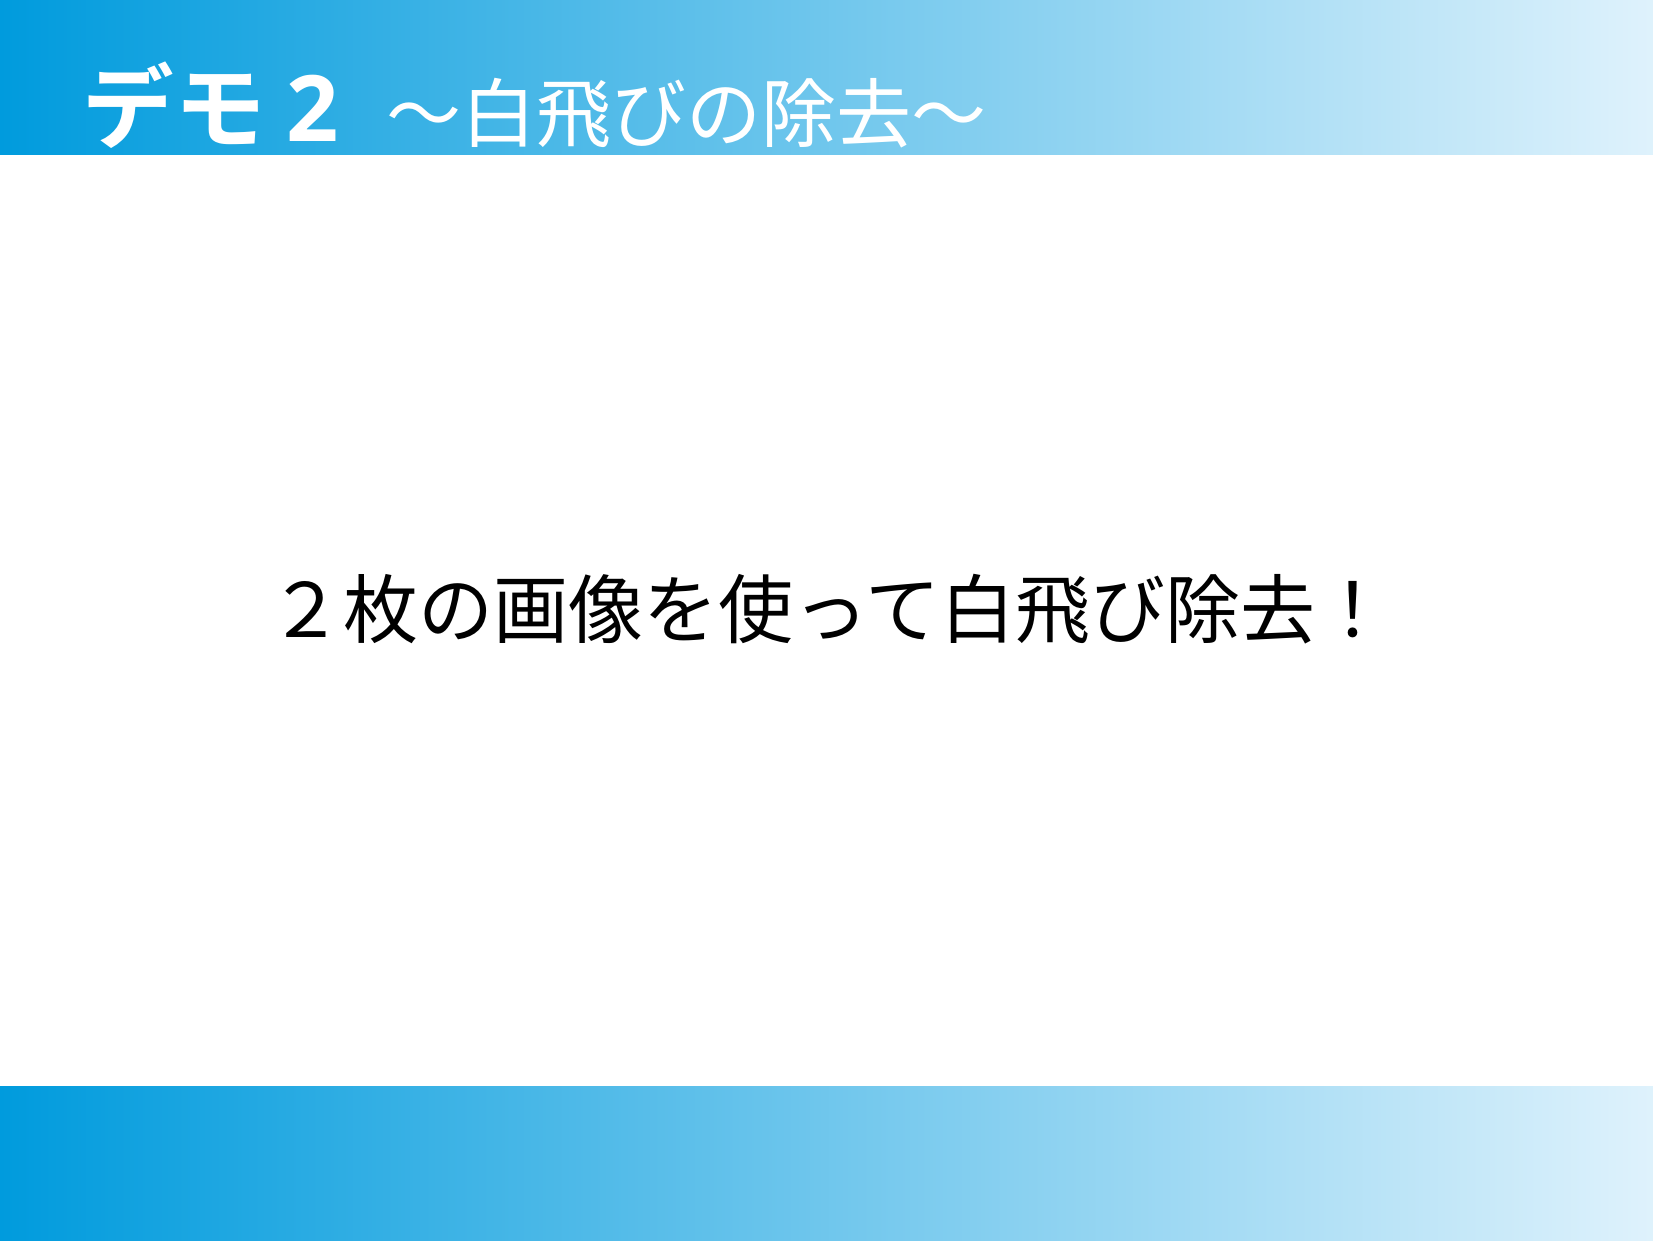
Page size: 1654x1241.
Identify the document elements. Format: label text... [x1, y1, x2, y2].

text_box ２枚の画像を使って白飛び除去！ [253, 543, 1530, 784]
title デモ 2 〜白飛びの除去〜 [82, 32, 1571, 171]
